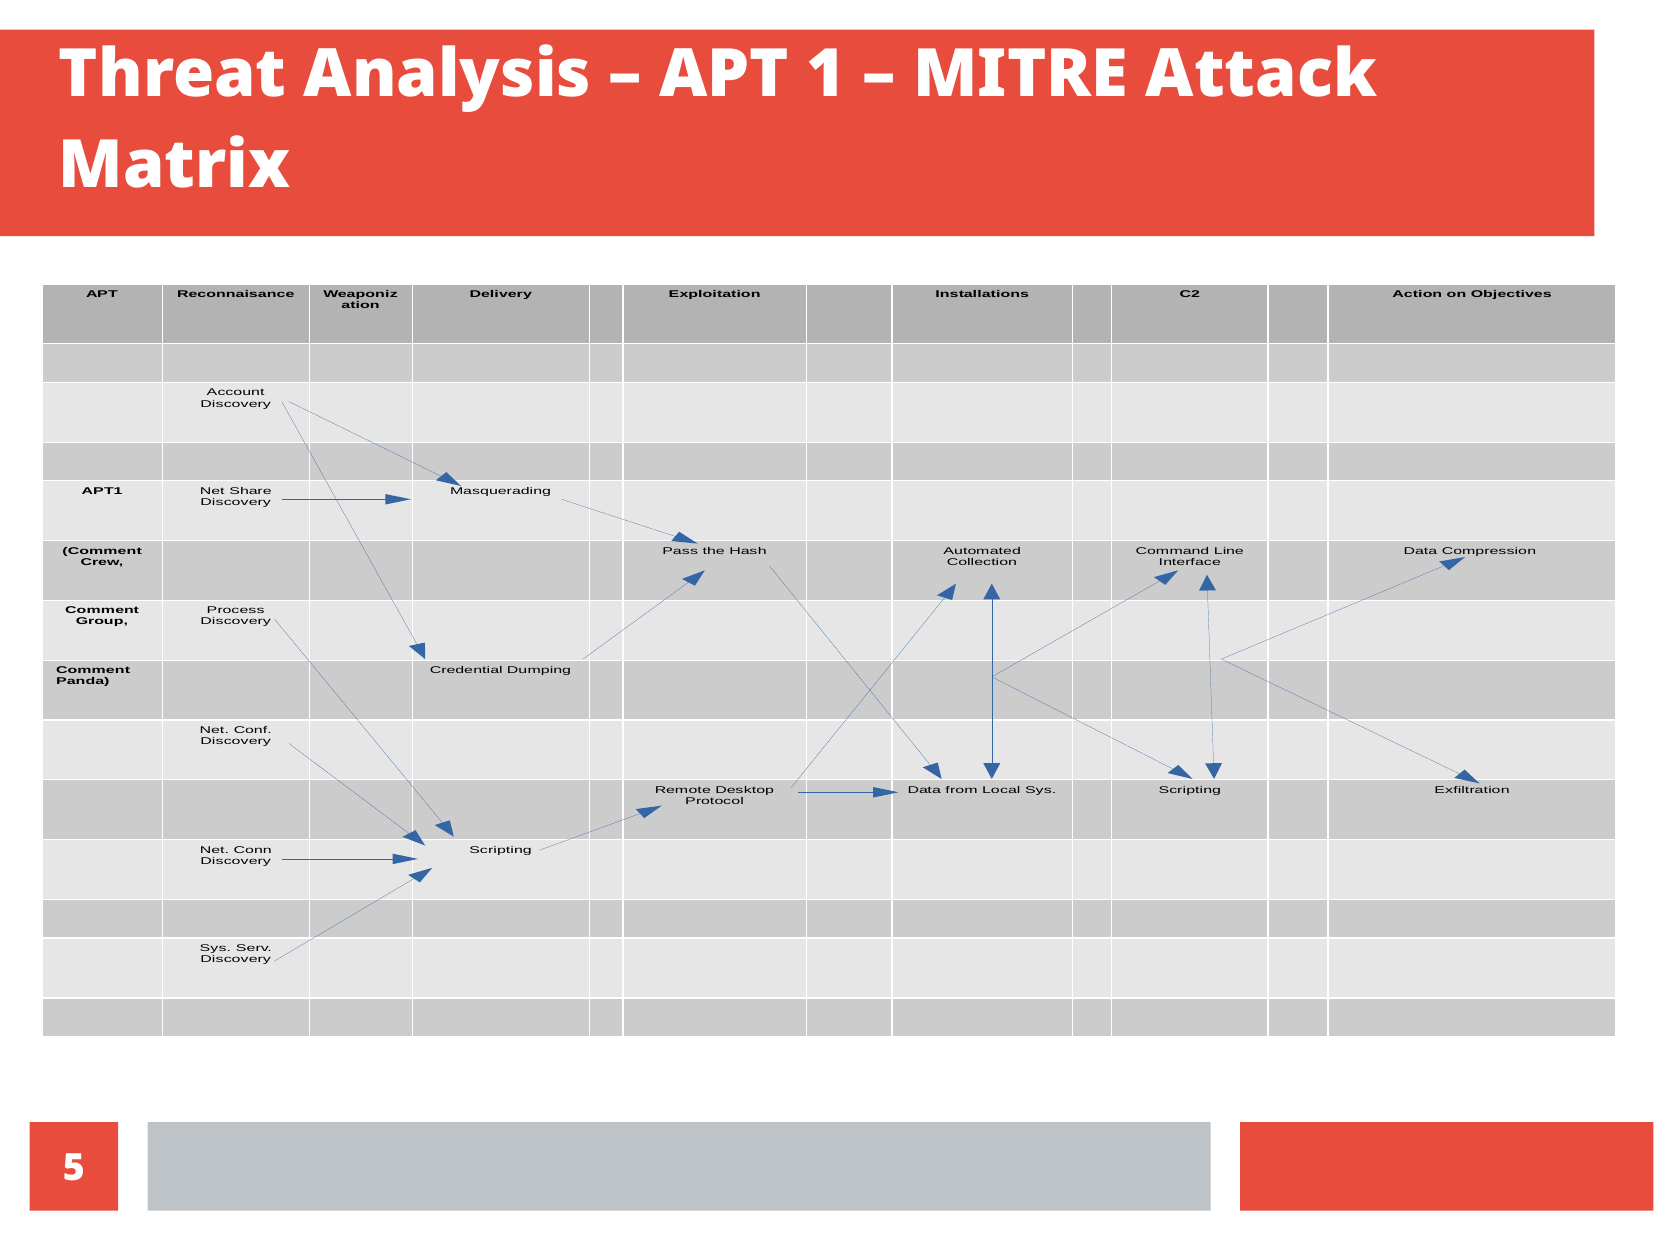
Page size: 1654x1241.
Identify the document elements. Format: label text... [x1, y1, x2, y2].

title Threat Analysis – APT 1 – MITRE Attack Matrix [59, 59, 1595, 207]
chart [15, 240, 1654, 1096]
